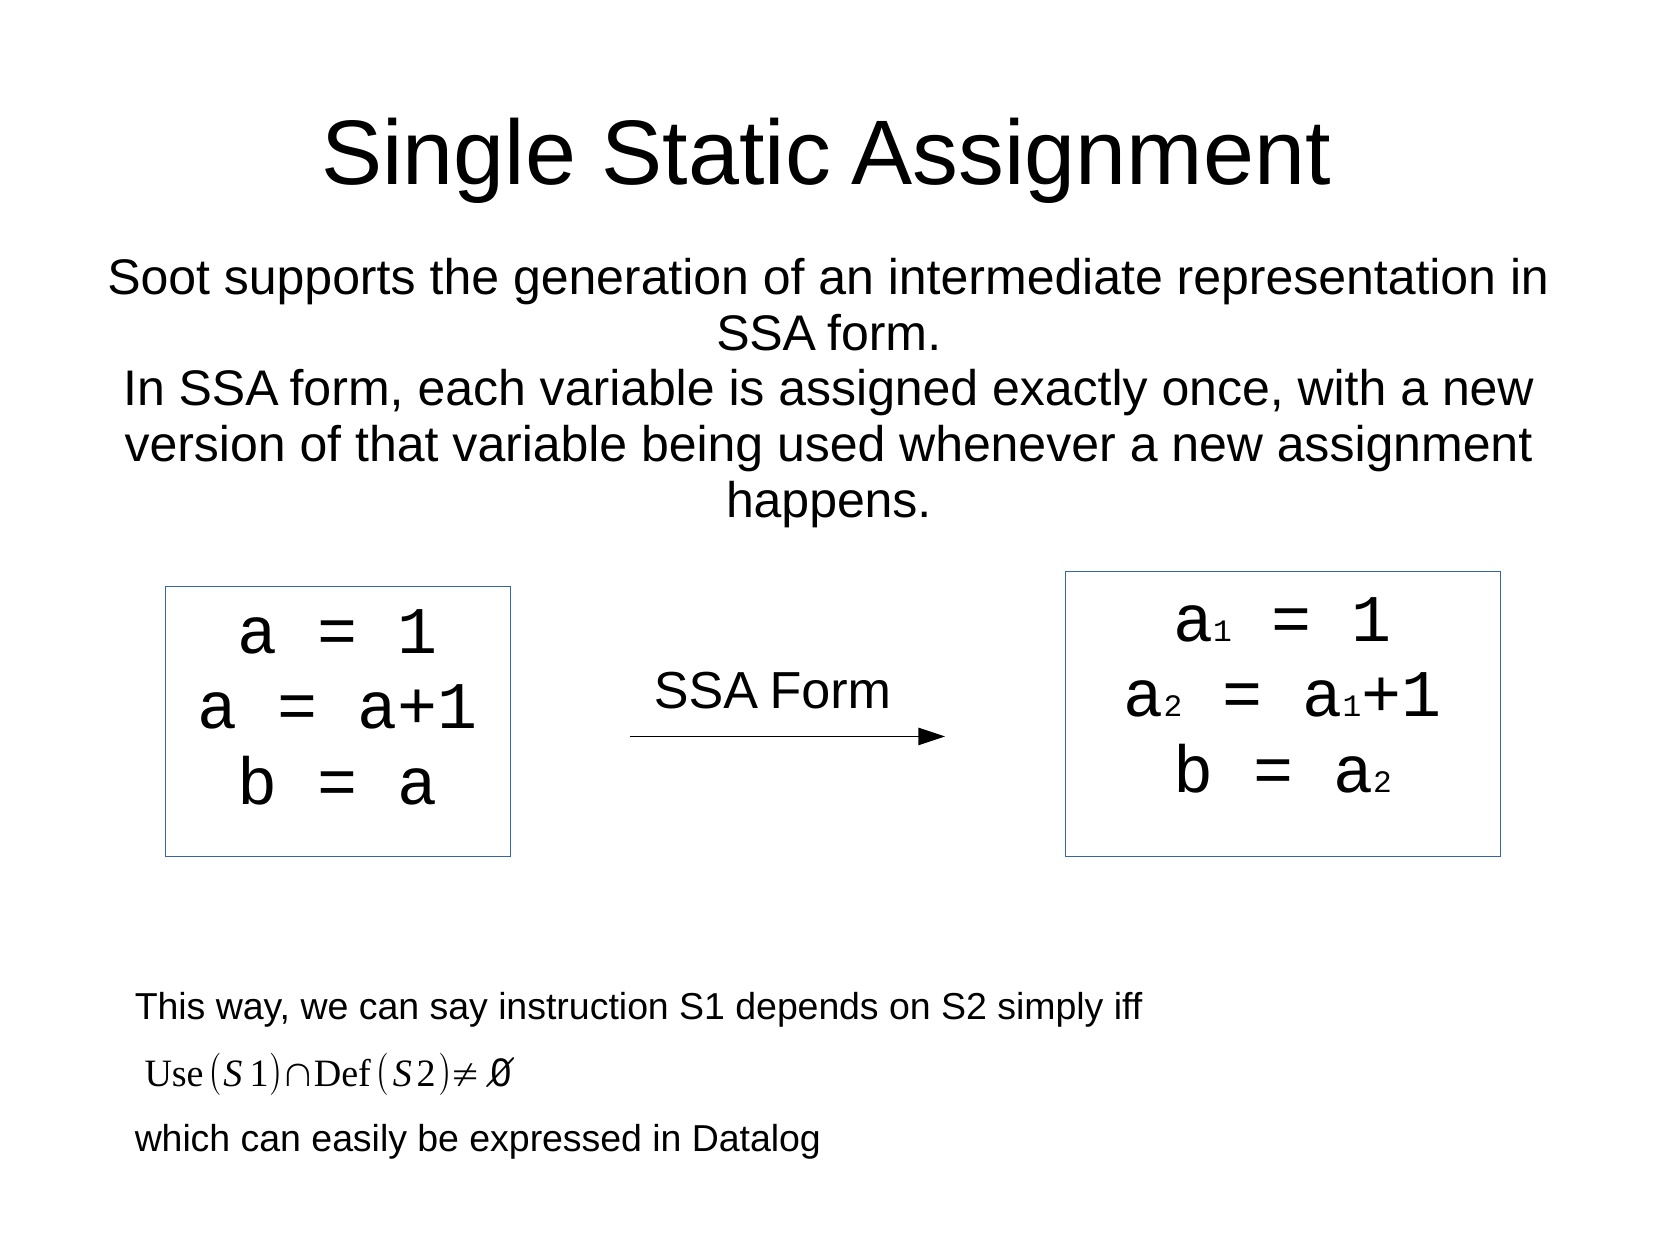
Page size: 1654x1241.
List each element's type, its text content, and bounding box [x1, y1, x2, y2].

text_box a1 = 1 a2 = a1+1 b = a2 [960, 585, 1606, 888]
title Single Static Assignment [82, 49, 1571, 172]
text_box which can easily be expressed in Datalog [120, 1110, 1561, 1167]
text_box This way, we can say instruction S1 depends on S2 simply iff [120, 978, 1561, 1036]
text_box a = 1 a = a+1 b = a [15, 597, 661, 901]
text_box SSA Form [630, 661, 916, 795]
text_box [1065, 571, 1501, 857]
chart [135, 1050, 526, 1099]
text_box [165, 586, 511, 857]
subtitle Soot supports the generation of an intermediate representation in SSA form. In SSA form, each variable is assigned exactly once, with a new version of that variable being used whenever a new assignment happens. [82, 172, 1576, 586]
